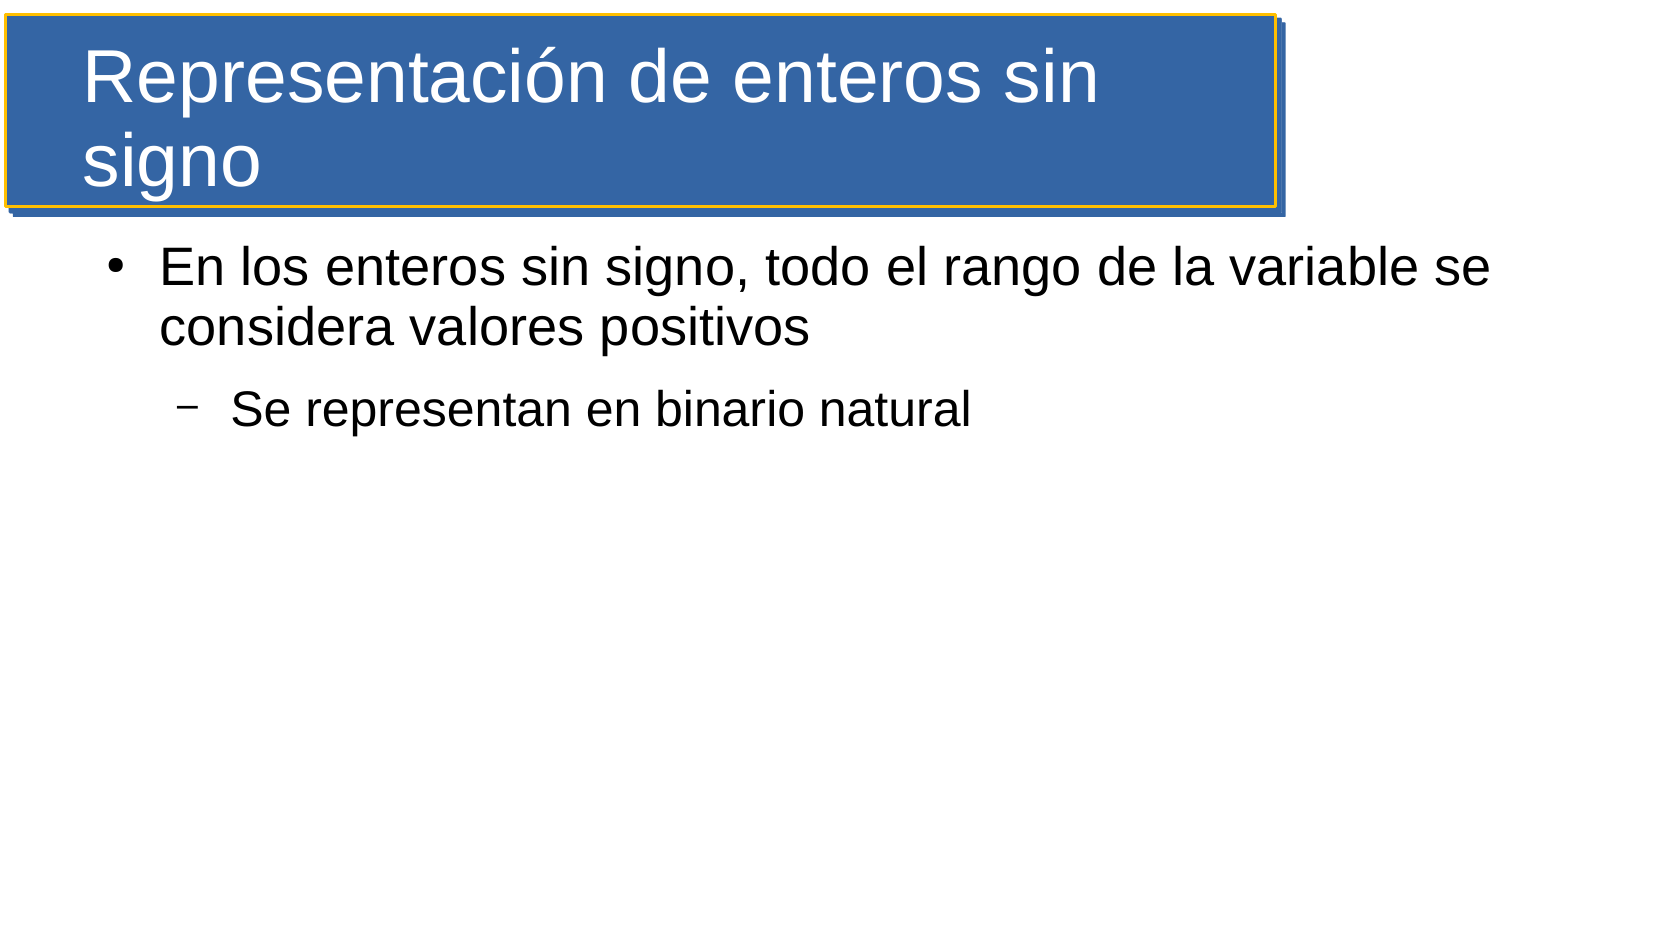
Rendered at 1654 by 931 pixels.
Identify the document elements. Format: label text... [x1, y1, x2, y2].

title Representación de enteros sin signo [82, 34, 1235, 203]
list En los enteros sin signo, todo el rango de la variable se considera valores positivos Se representan en binario natural [88, 236, 1565, 798]
